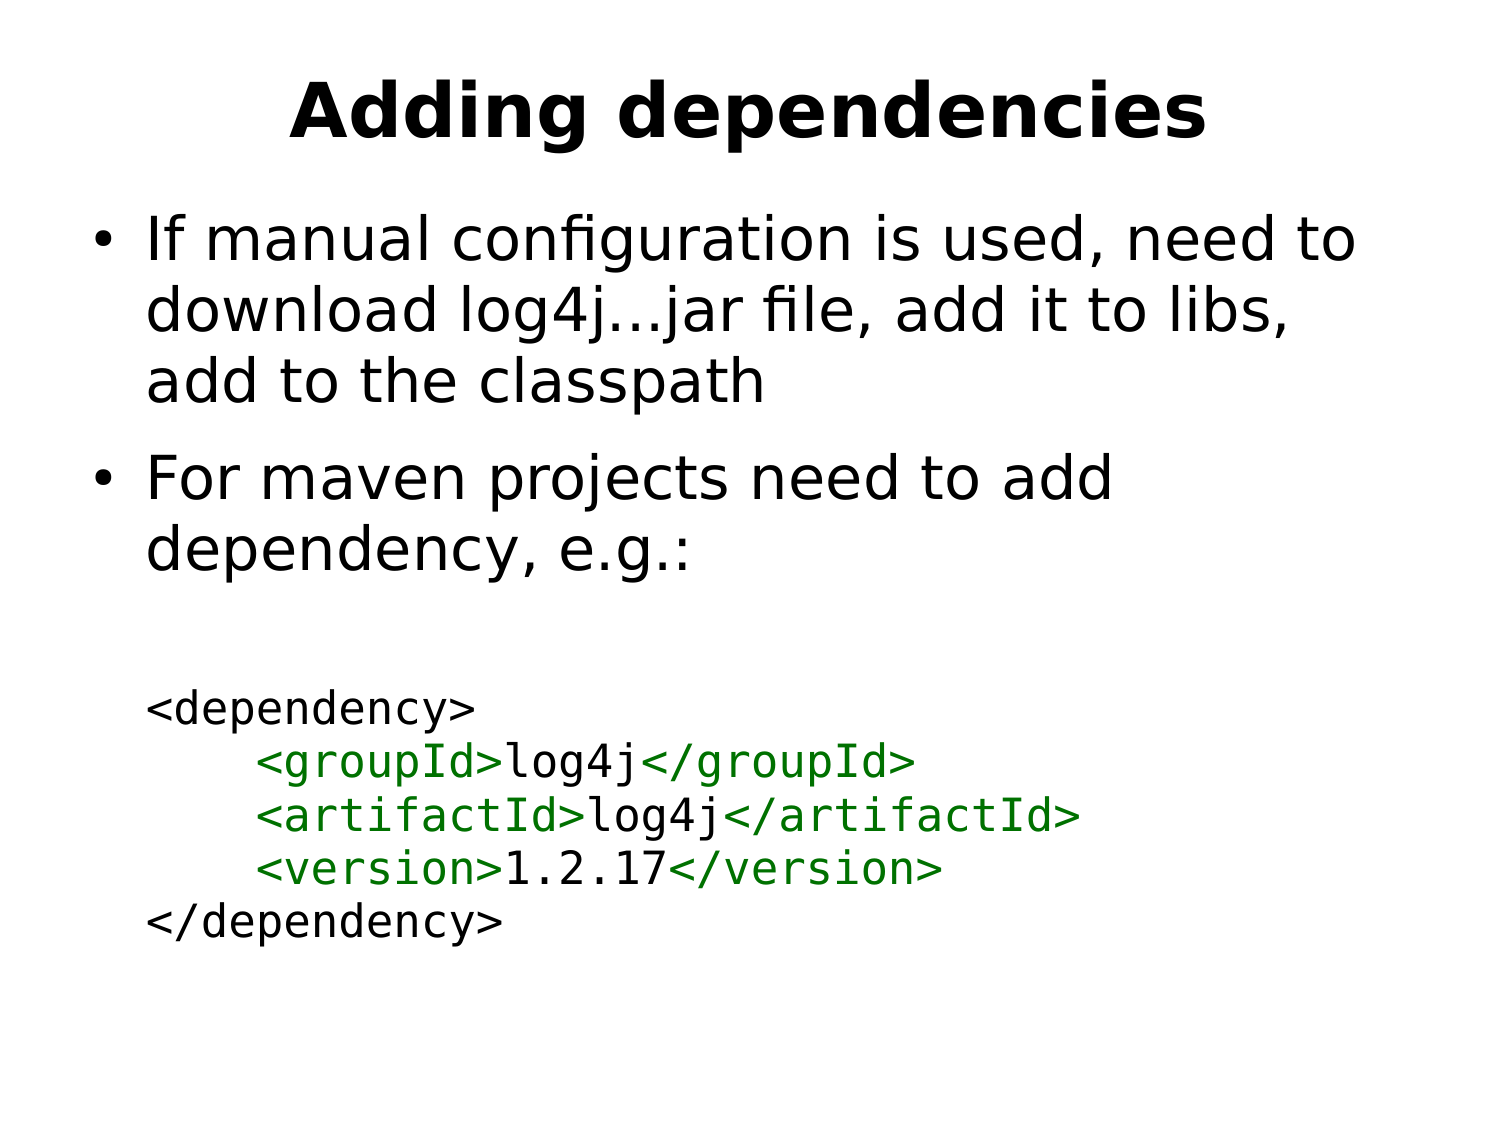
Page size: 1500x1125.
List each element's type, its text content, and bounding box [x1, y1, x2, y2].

title Adding dependencies [75, 44, 1425, 177]
list If manual configuration is used, need to download log4j...jar file, add it to libs, add to the classpath For maven projects need to add dependency, e.g.: <dependency> <groupId>log4j</groupId> <artifactId>log4j</artifactId> <version>1.2.17</version> </dependency> [75, 204, 1395, 1075]
